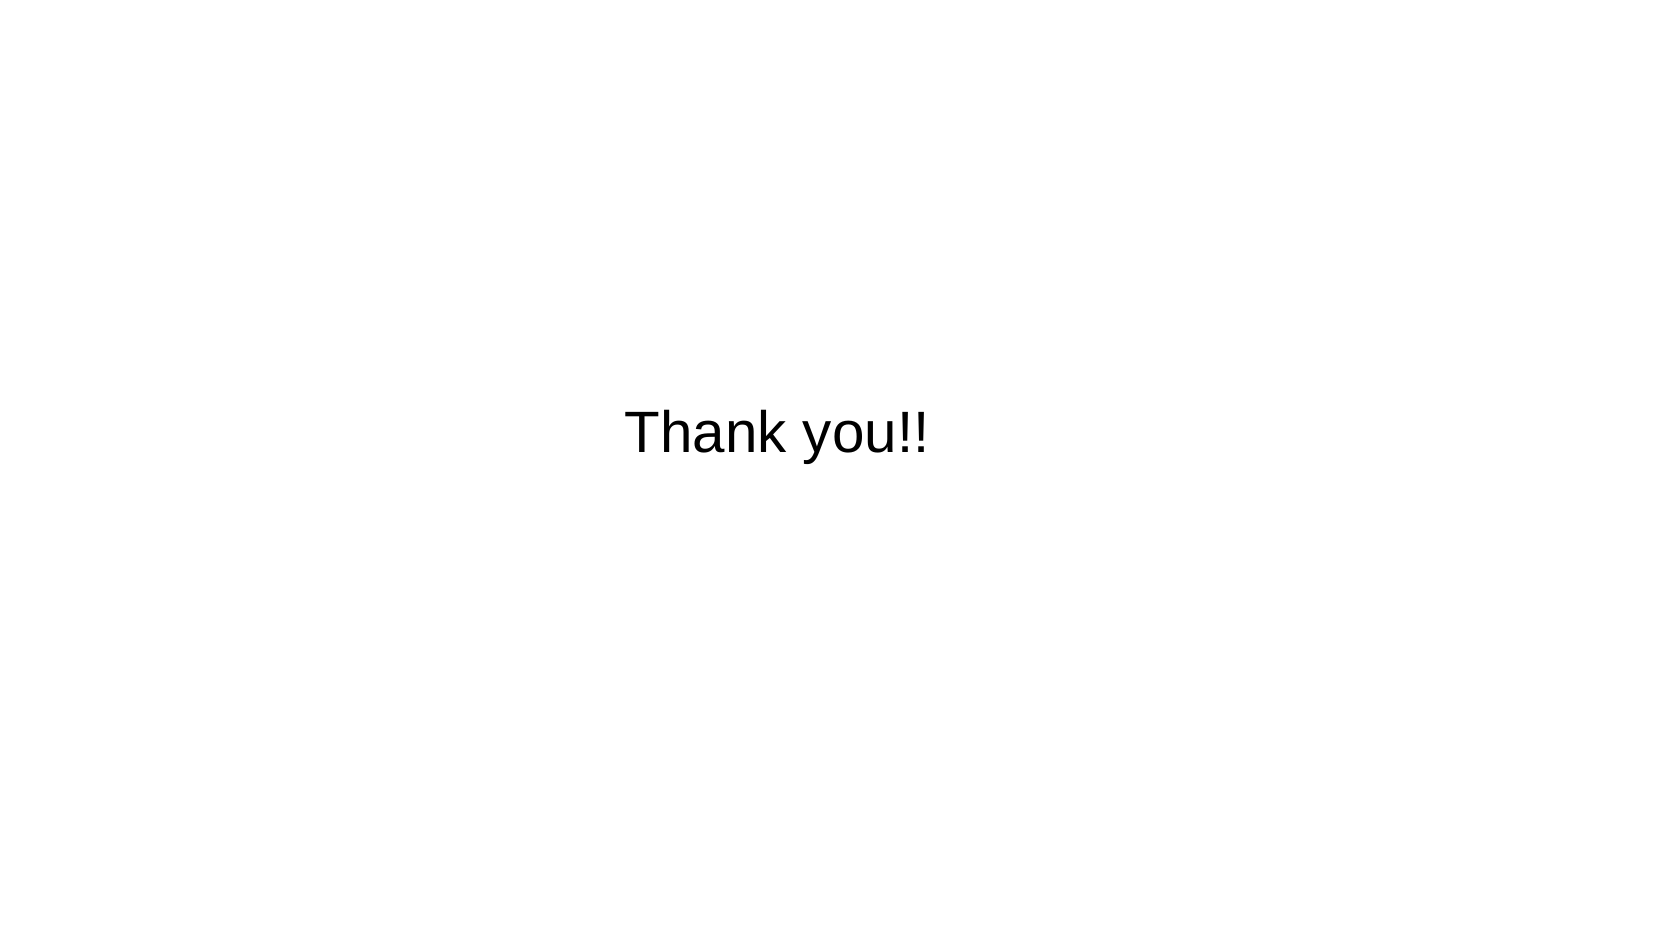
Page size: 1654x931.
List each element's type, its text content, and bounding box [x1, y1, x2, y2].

text_box Thank you!! [609, 392, 945, 473]
